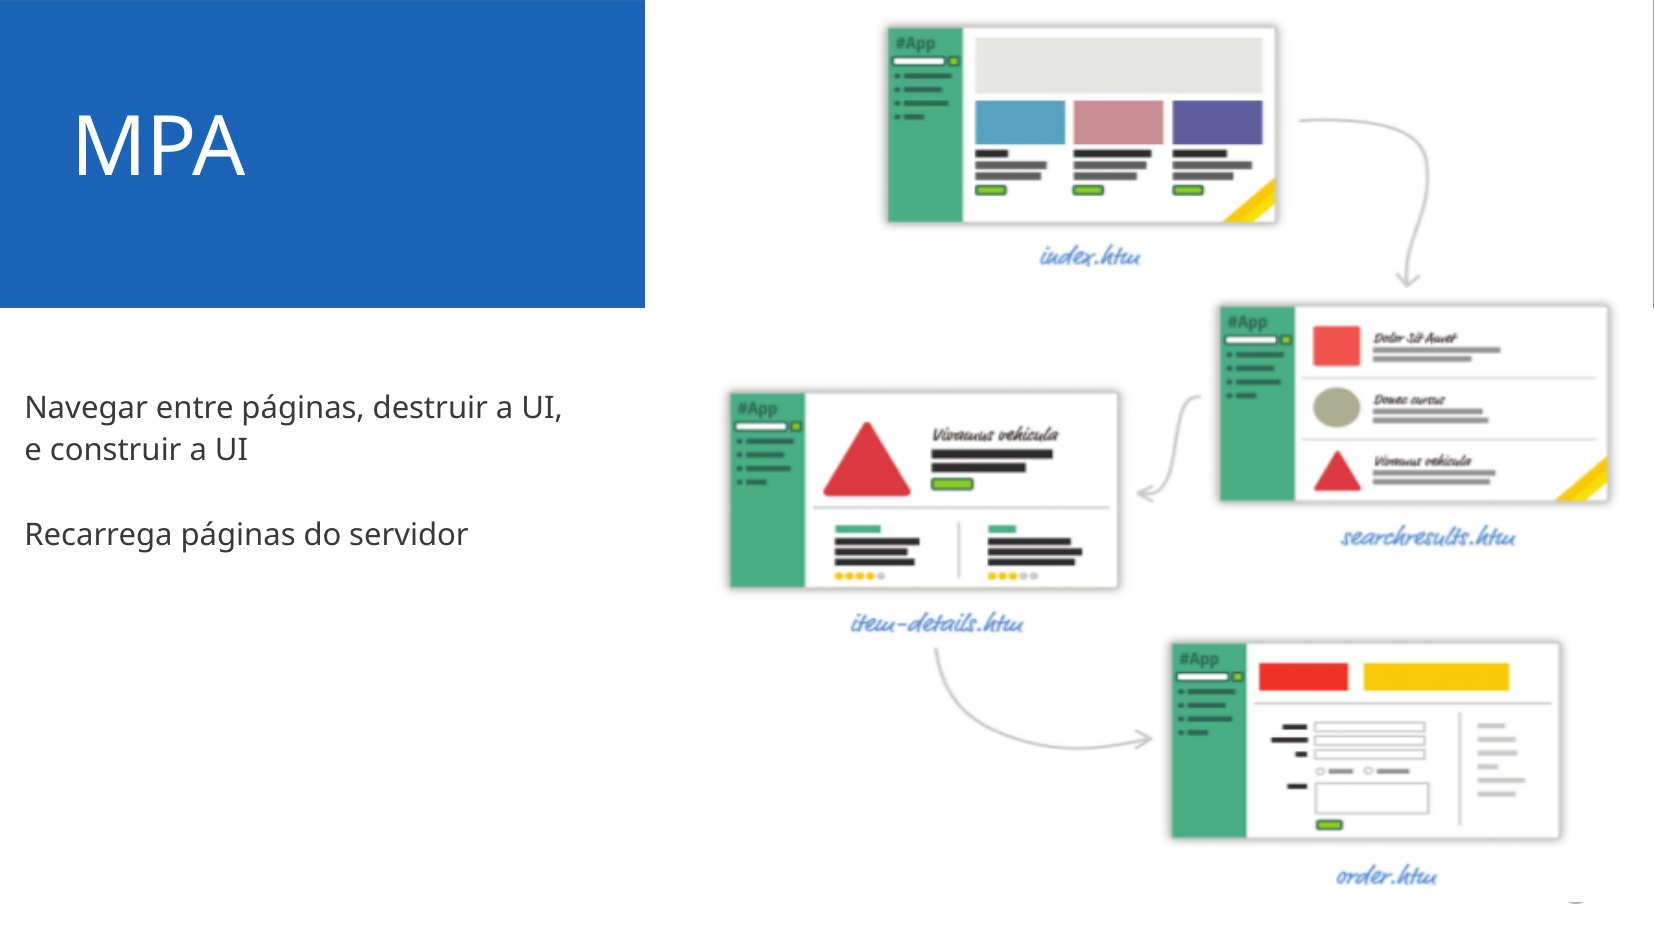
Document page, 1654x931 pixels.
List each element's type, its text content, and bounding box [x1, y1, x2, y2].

picture [645, 0, 1654, 904]
text_box MPA [56, 84, 645, 180]
text_box Navegar entre páginas, destruir a UI, e construir a UI Recarrega páginas do servidor [9, 377, 579, 557]
text_box [0, 0, 645, 308]
